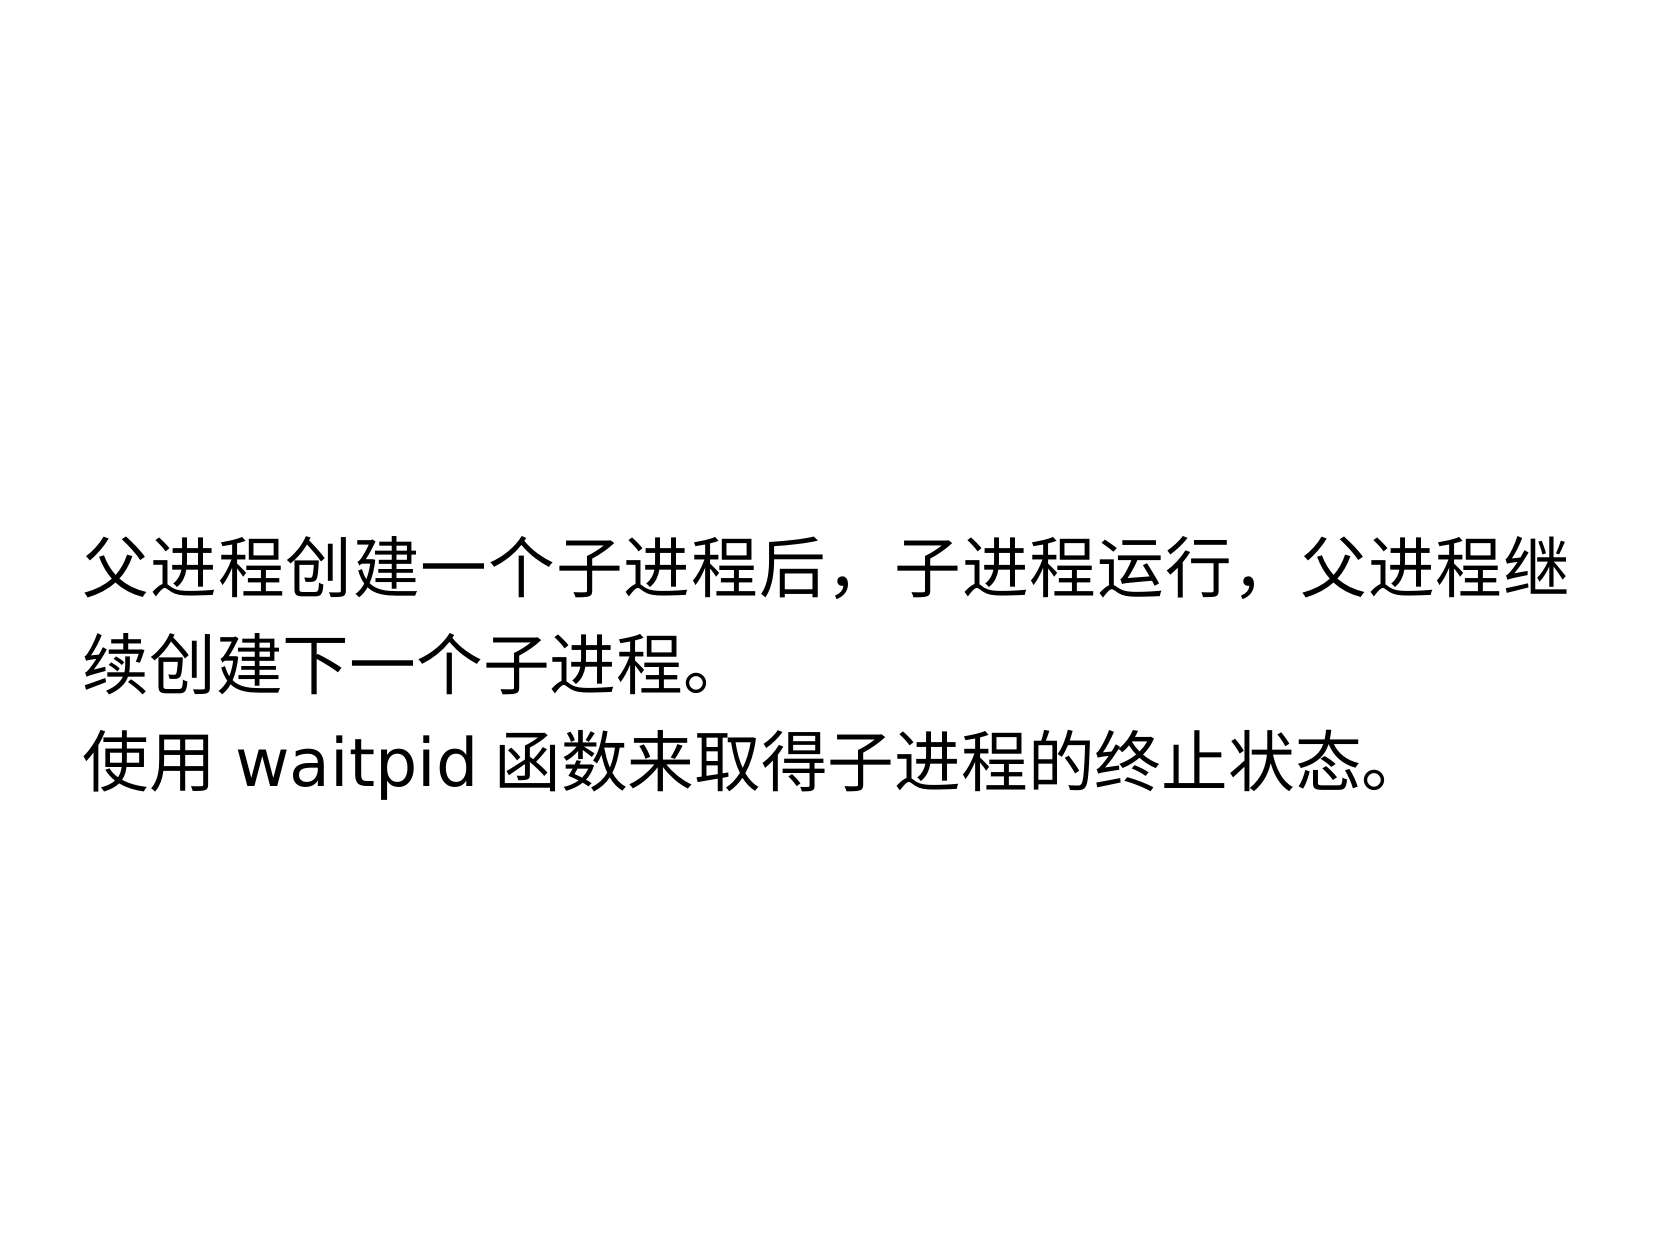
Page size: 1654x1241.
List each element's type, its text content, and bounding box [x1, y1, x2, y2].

subtitle 父进程创建一个子进程后，子进程运行，父进程继续创建下一个子进程。 使用waitpid函数来取得子进程的终止状态。 [82, 297, 1571, 1102]
